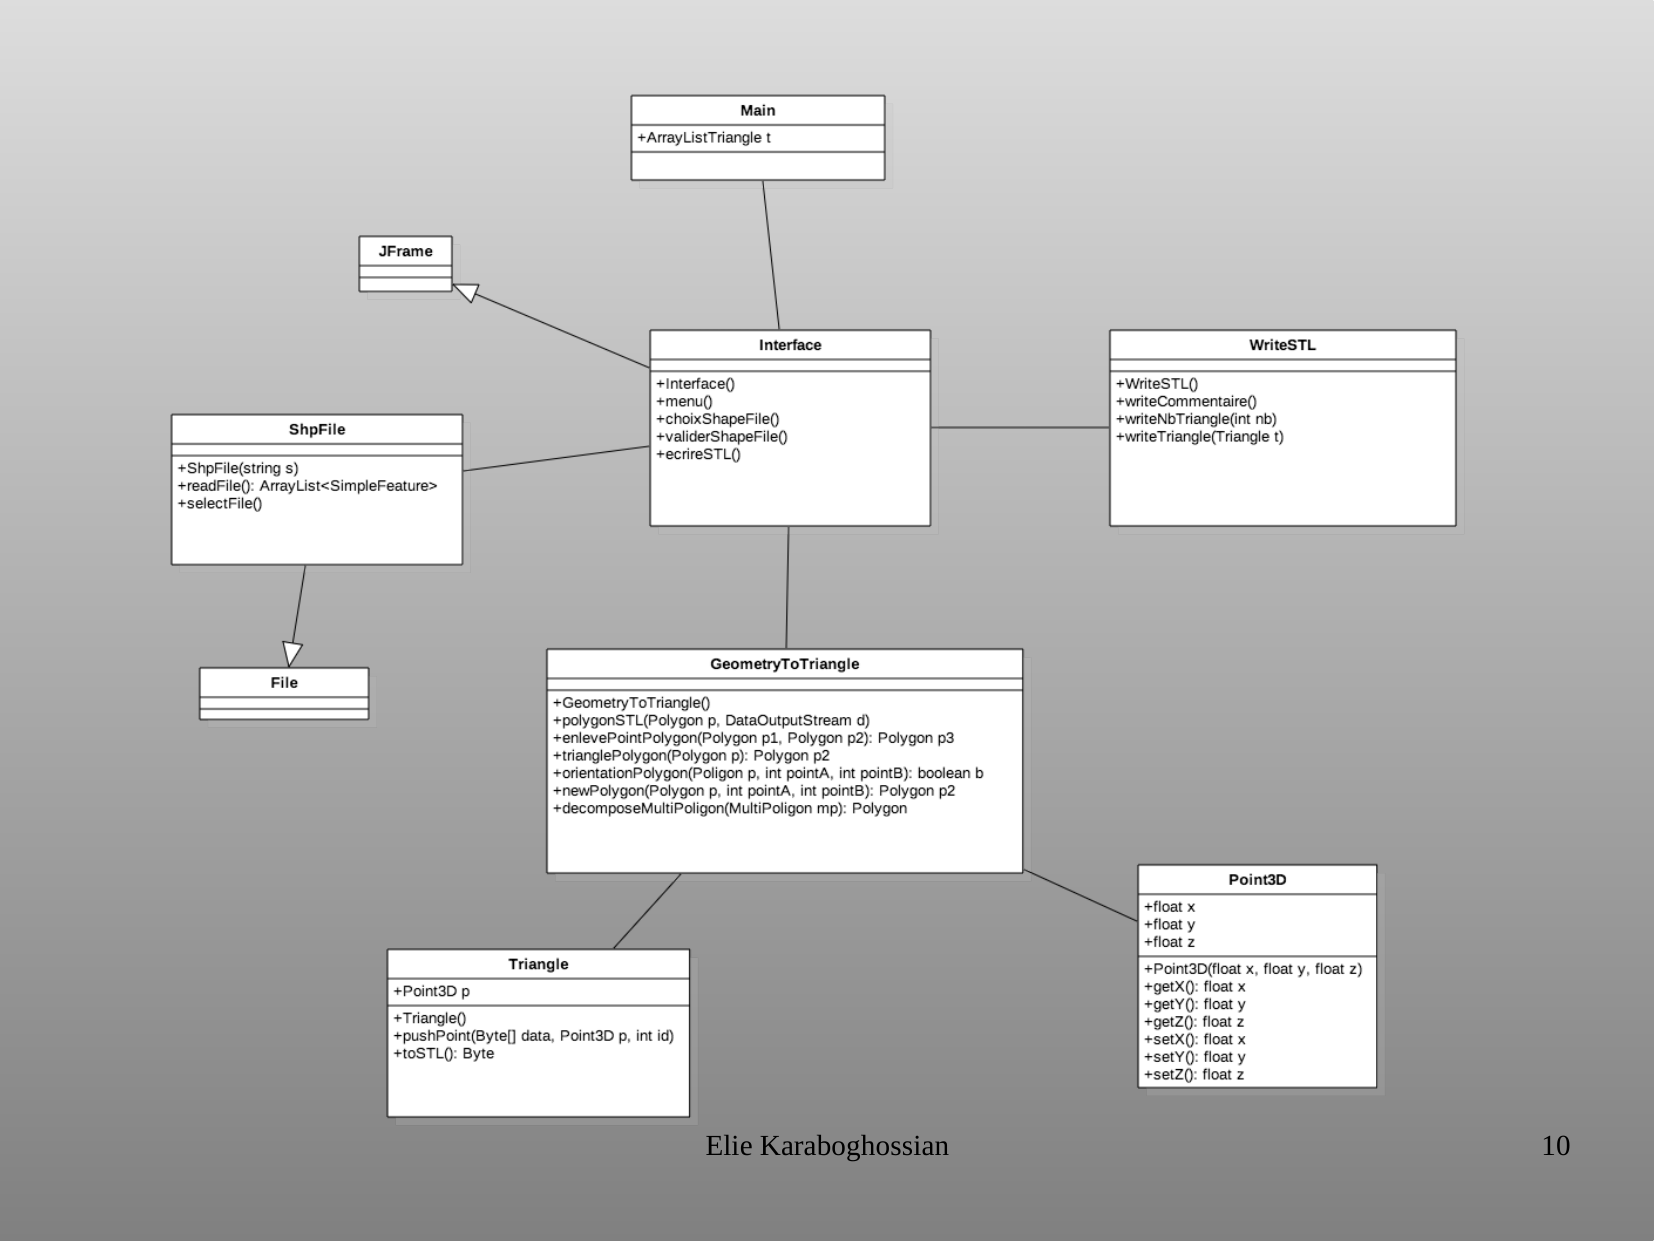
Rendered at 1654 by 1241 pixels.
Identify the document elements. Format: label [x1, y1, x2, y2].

picture [160, 84, 1503, 1164]
